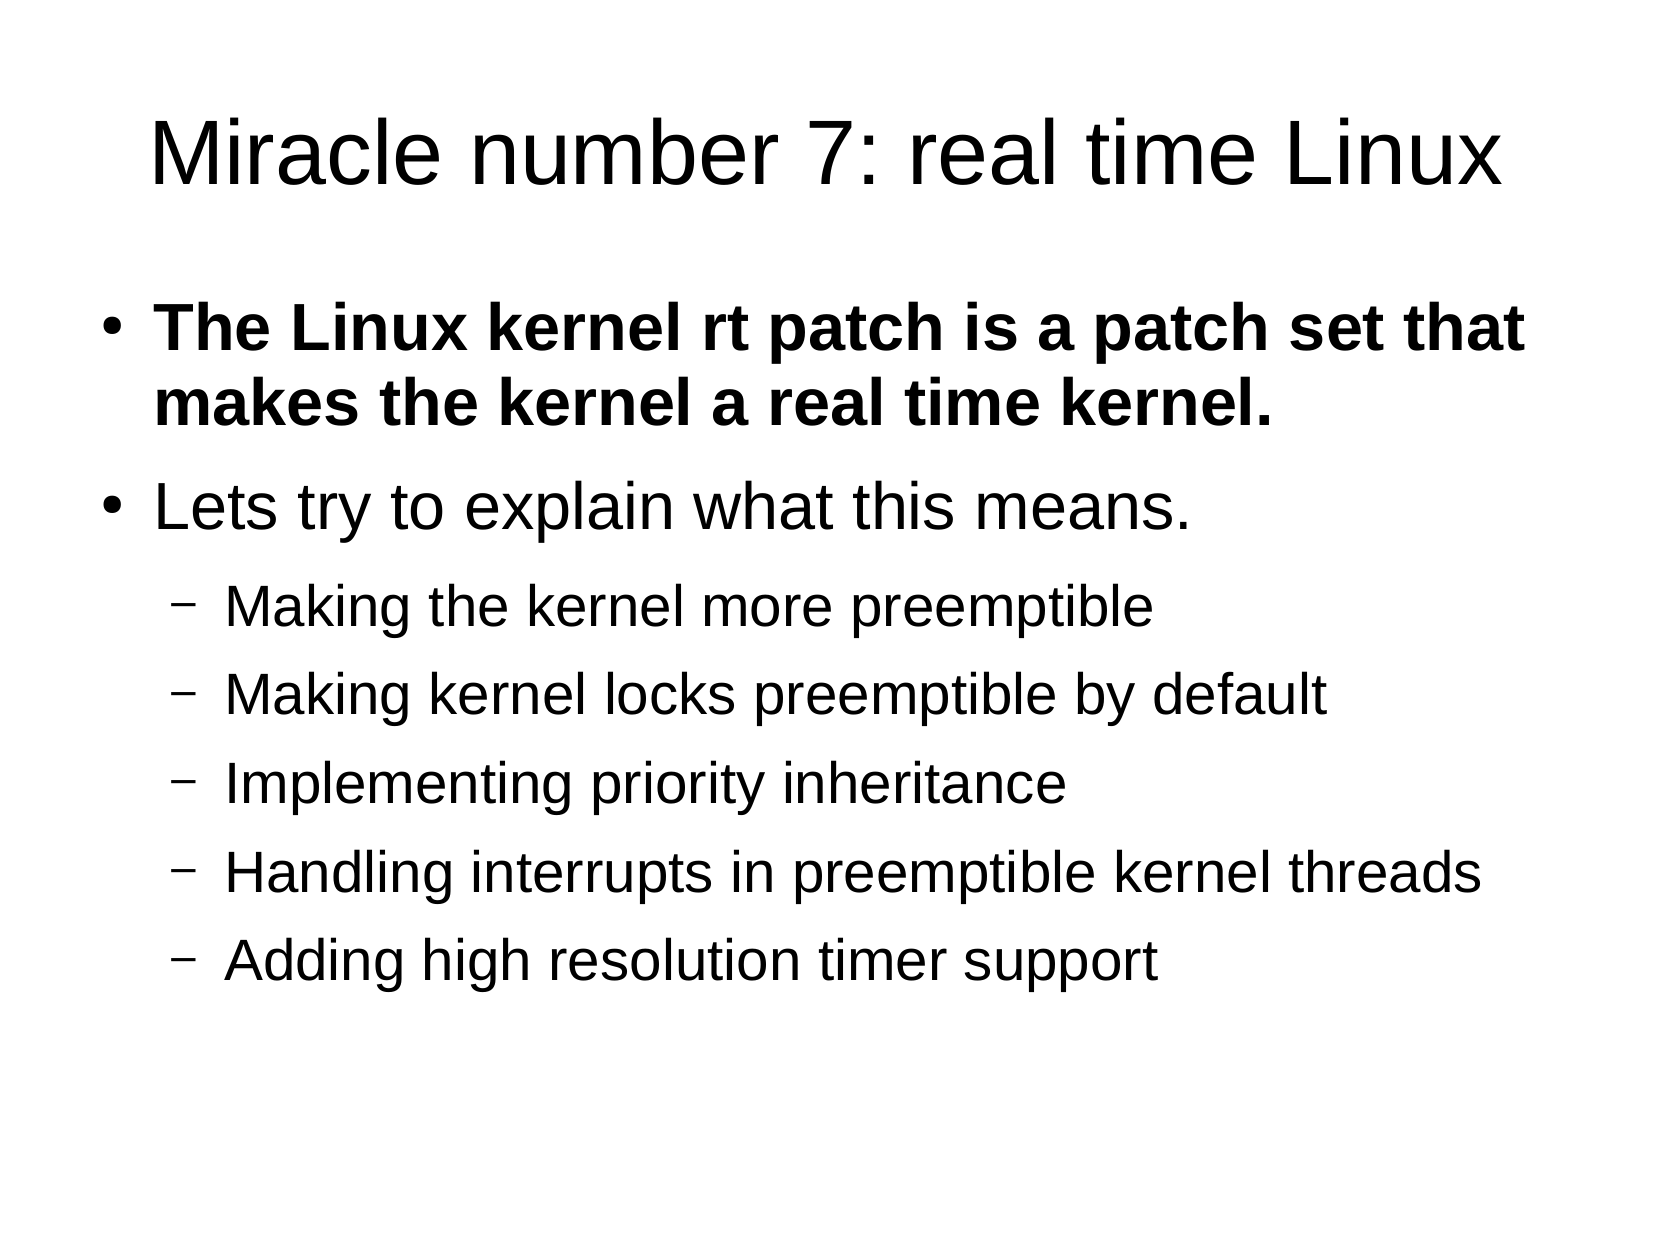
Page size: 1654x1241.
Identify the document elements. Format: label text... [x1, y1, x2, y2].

list The Linux kernel rt patch is a patch set that makes the kernel a real time kernel. Lets try to explain what this means. Making the kernel more preemptible Making kernel locks preemptible by default Implementing priority inheritance Handling interrupts in preemptible kernel threads Adding high resolution timer support [82, 290, 1571, 1010]
title Miracle number 7: real time Linux [82, 49, 1571, 257]
